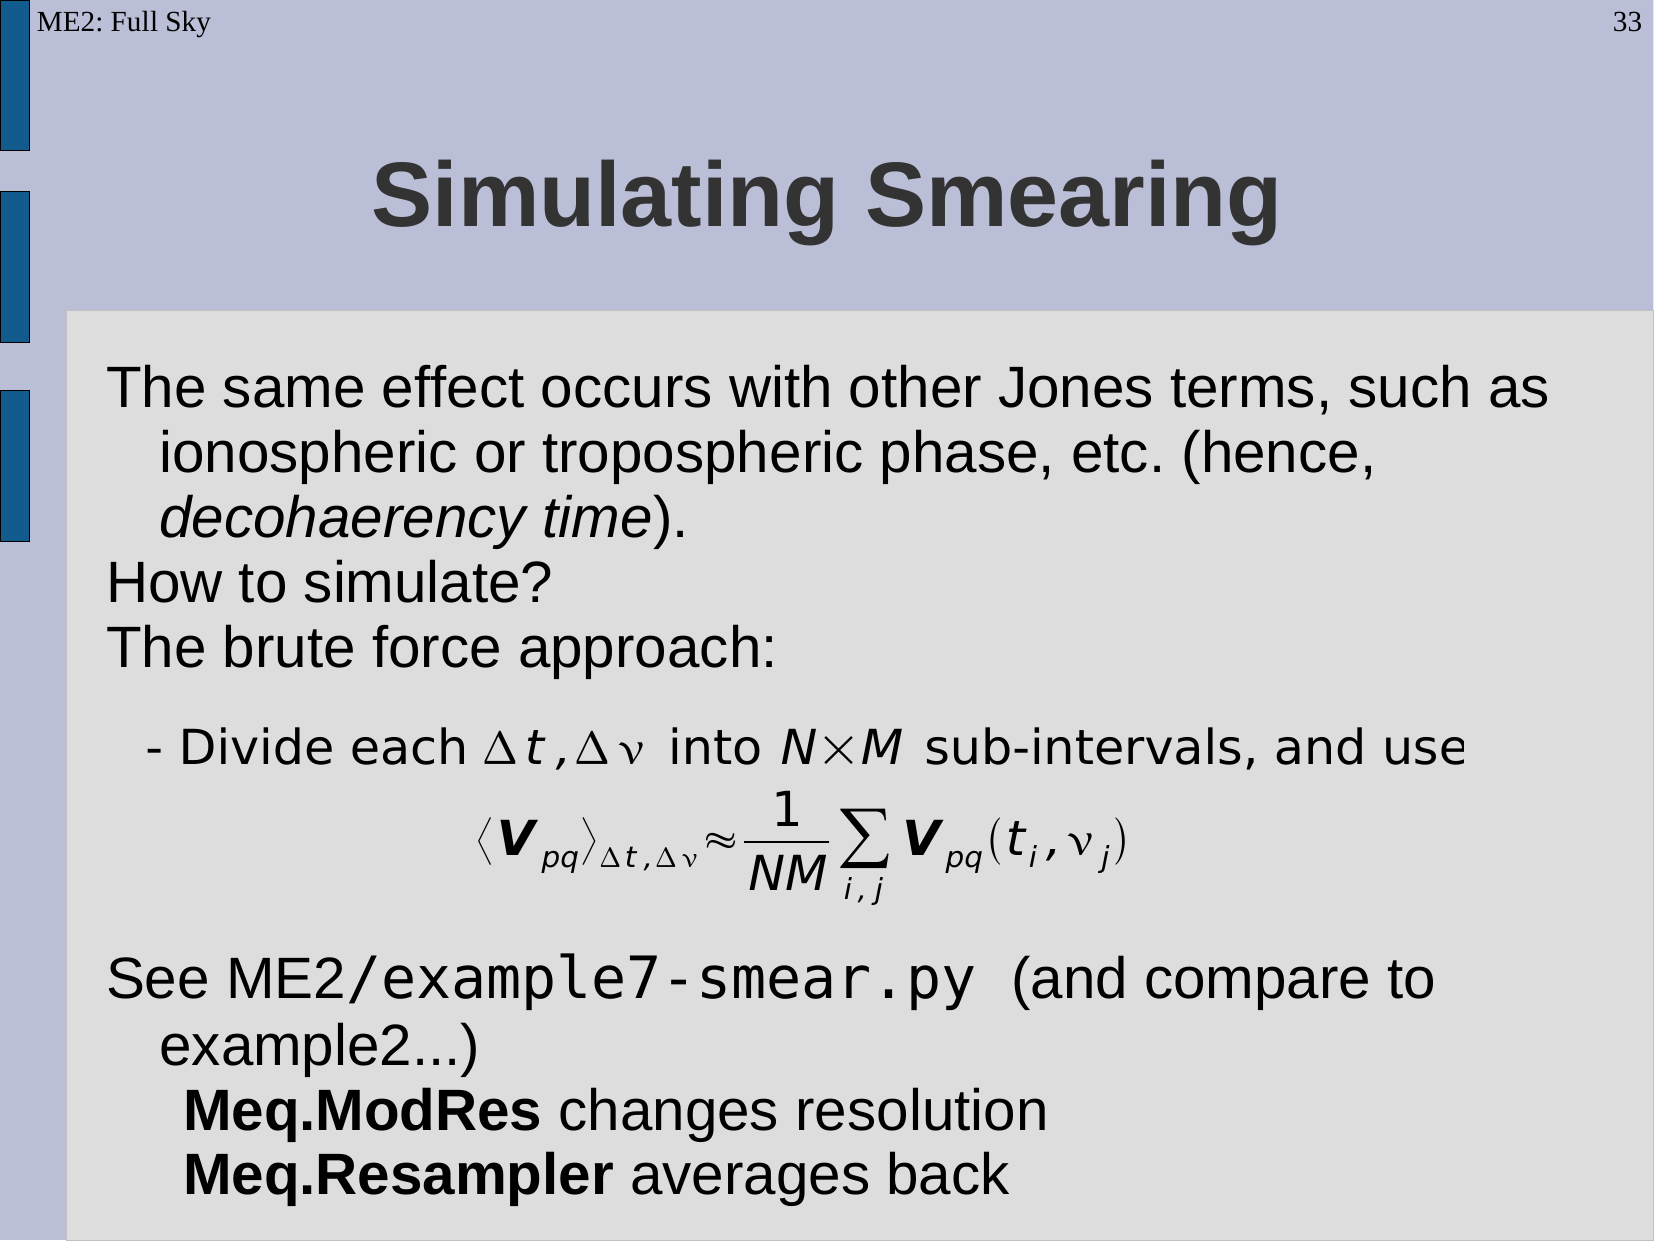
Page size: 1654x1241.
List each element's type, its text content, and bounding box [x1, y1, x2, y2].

list The same effect occurs with other Jones terms, such as ionospheric or tropospheric phase, etc. (hence, decohaerency time). How to simulate? The brute force approach: [88, 354, 1595, 694]
title Simulating Smearing [121, 91, 1534, 299]
list See ME2/example7-smear.py (and compare to example2...) Meq.ModRes changes resolution Meq.Resampler averages back [88, 944, 1595, 1216]
chart [139, 708, 1464, 907]
